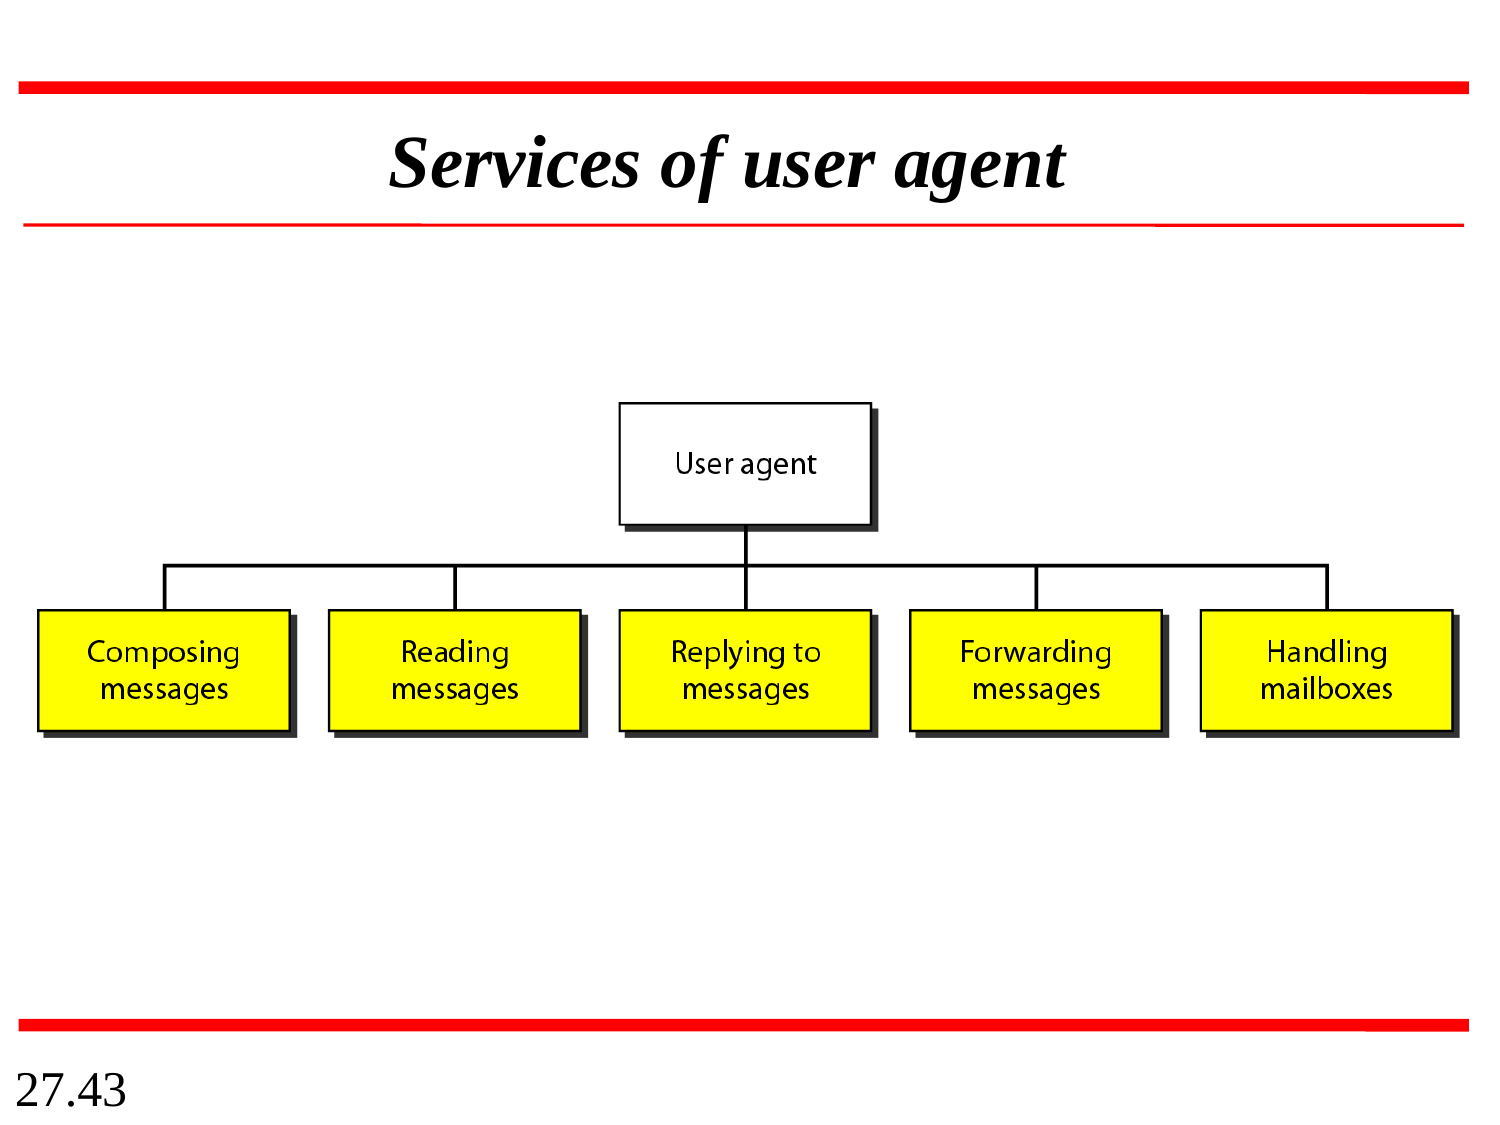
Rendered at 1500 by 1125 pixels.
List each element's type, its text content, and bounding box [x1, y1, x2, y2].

text_box Services of user agent [373, 104, 1081, 211]
picture [37, 402, 1460, 738]
